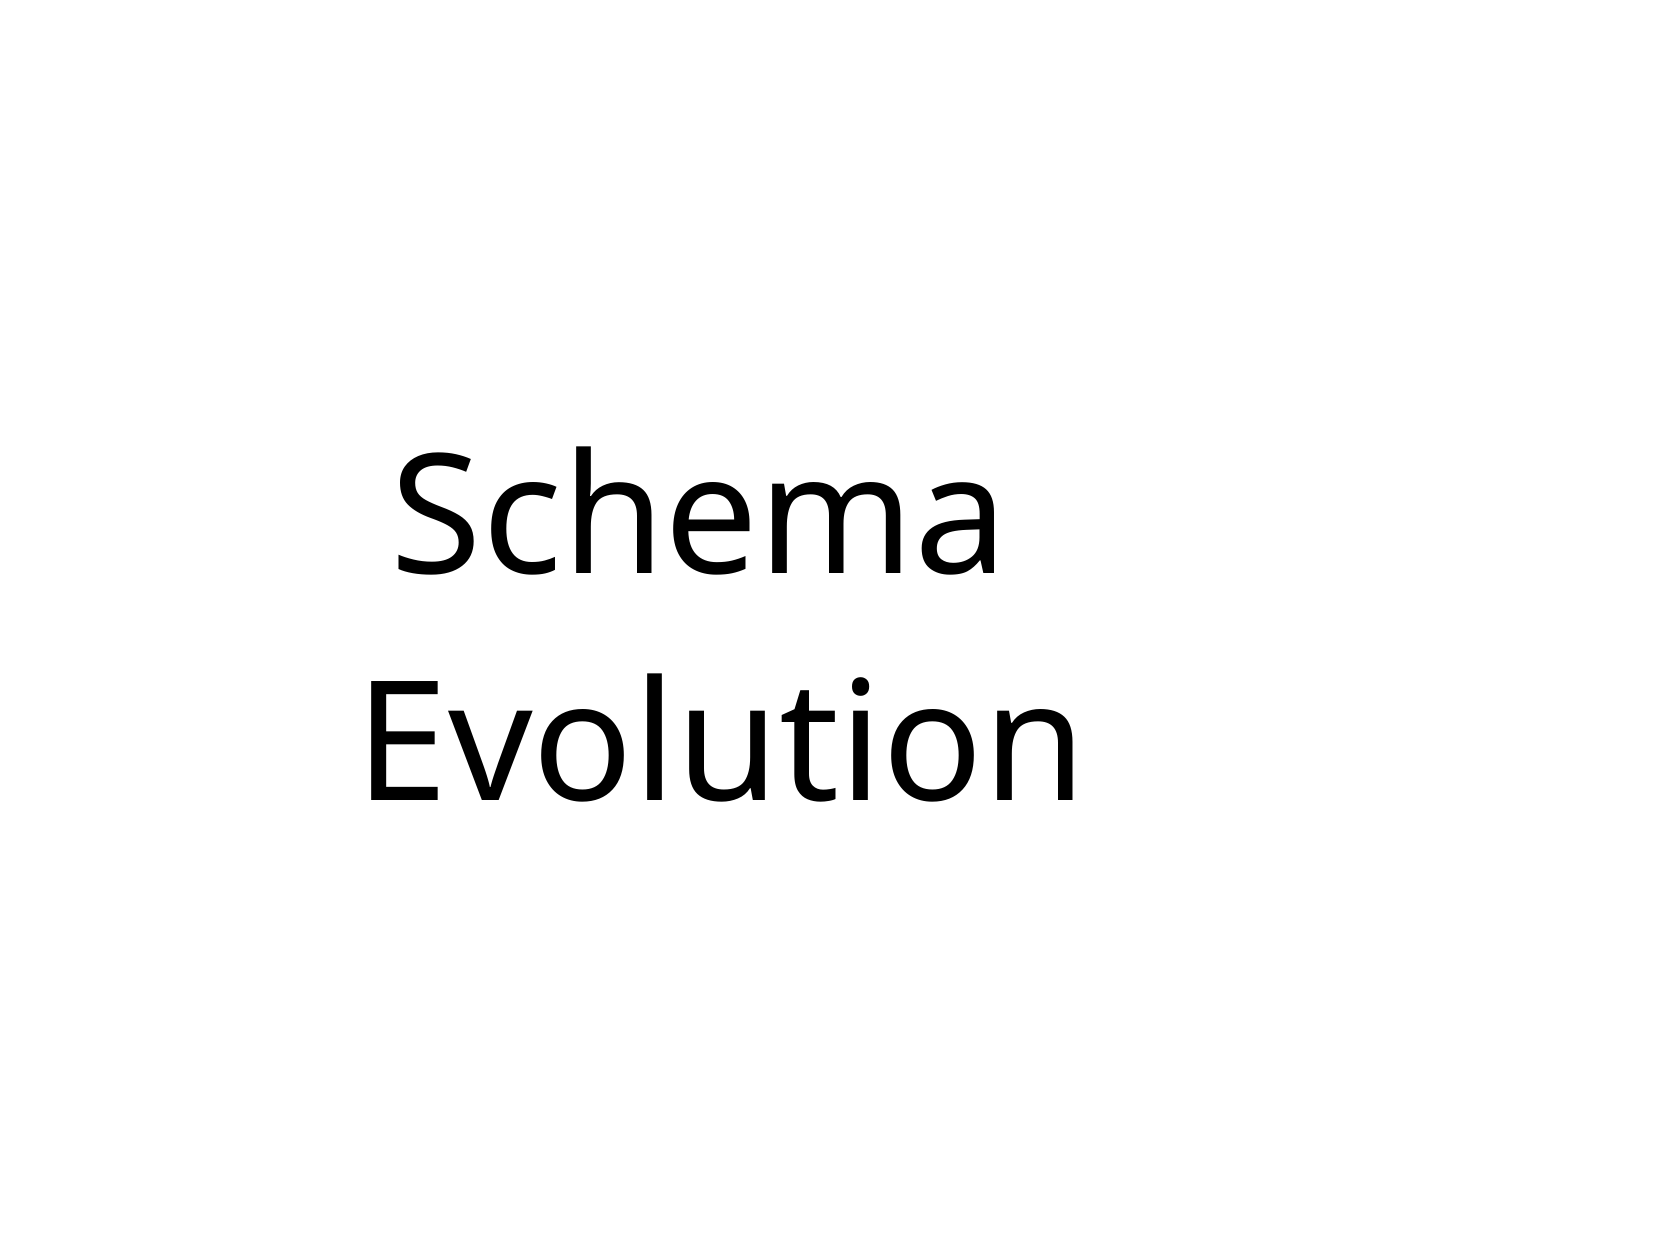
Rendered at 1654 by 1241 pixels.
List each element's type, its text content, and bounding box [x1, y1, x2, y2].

text_box Schema Evolution [340, 387, 1339, 736]
